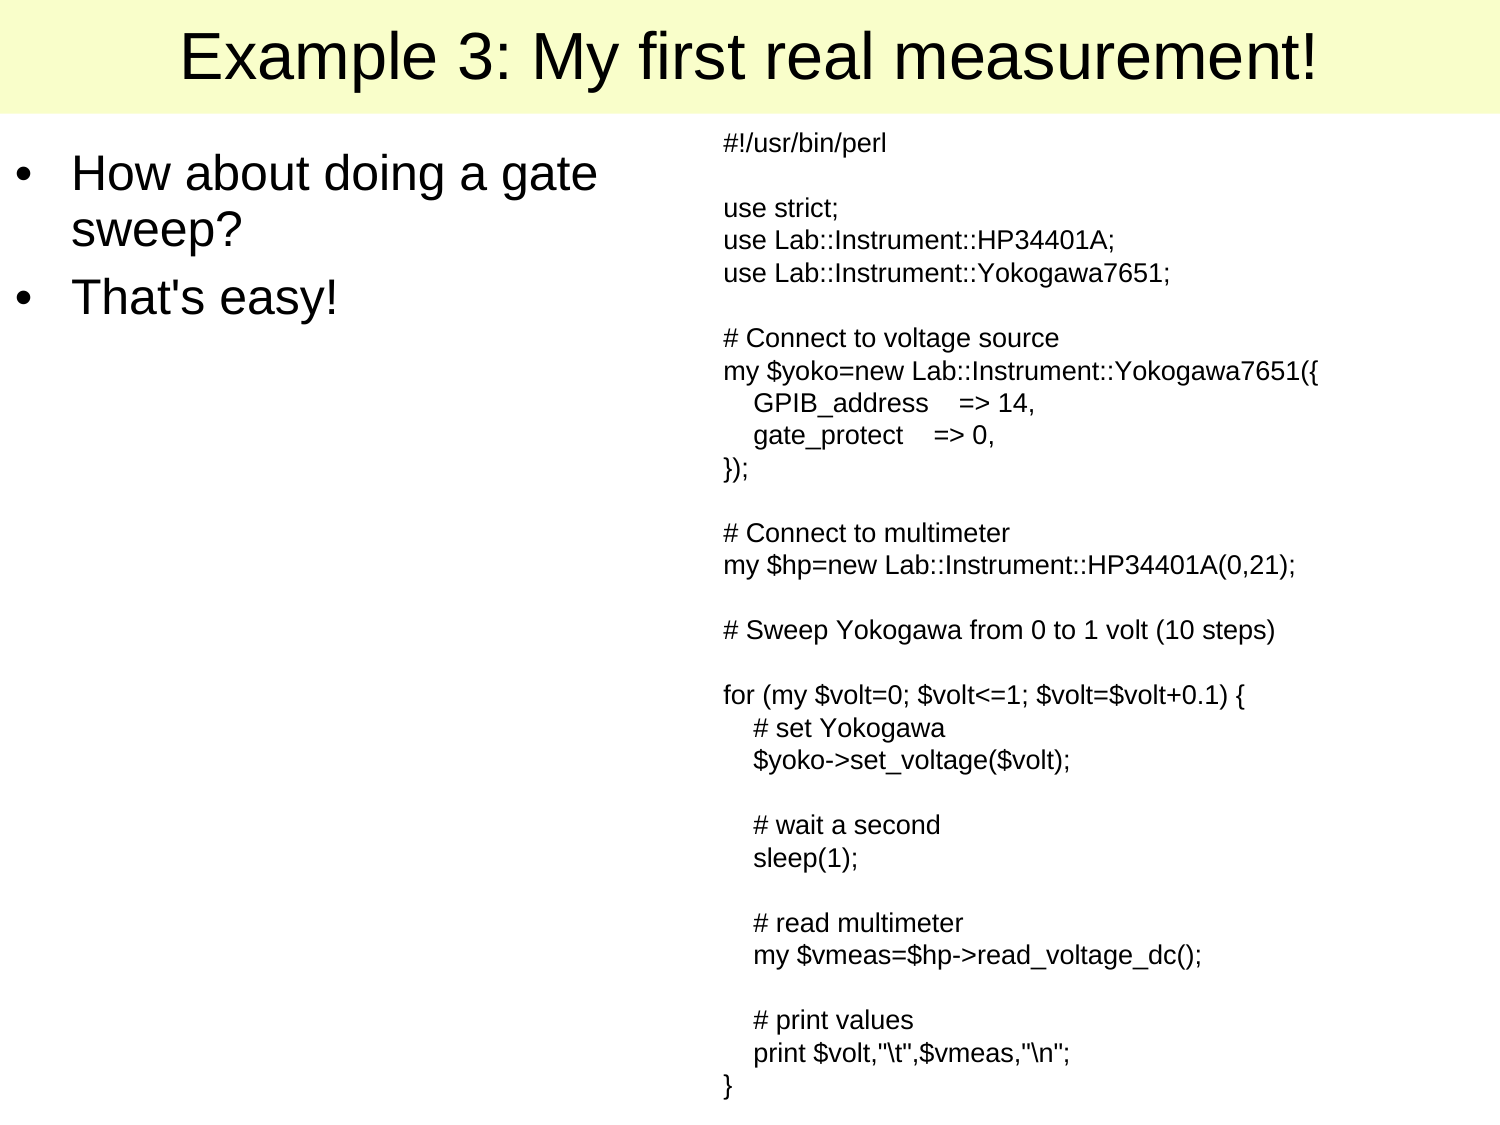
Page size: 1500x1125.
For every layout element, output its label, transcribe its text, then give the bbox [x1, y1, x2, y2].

list How about doing a gate sweep? That's easy! [0, 137, 680, 1125]
text_box #!/usr/bin/perl use strict; use Lab::Instrument::HP34401A; use Lab::Instrument::Yokogawa7651; # Connect to voltage source my $yoko=new Lab::Instrument::Yokogawa7651({ GPIB_address => 14, gate_protect => 0, }); # Connect to multimeter my $hp=new Lab::Instrument::HP34401A(0,21); # Sweep Yokogawa from 0 to 1 volt (10 steps) for (my $volt=0; $volt<=1; $volt=$volt+0.1) { # set Yokogawa $yoko->set_voltage($volt); # wait a second sleep(1); # read multimeter my $vmeas=$hp->read_voltage_dc(); # print values print $volt,"\t",$vmeas,"\n"; } [708, 118, 1458, 1125]
title Example 3: My first real measurement! [0, 0, 1500, 114]
